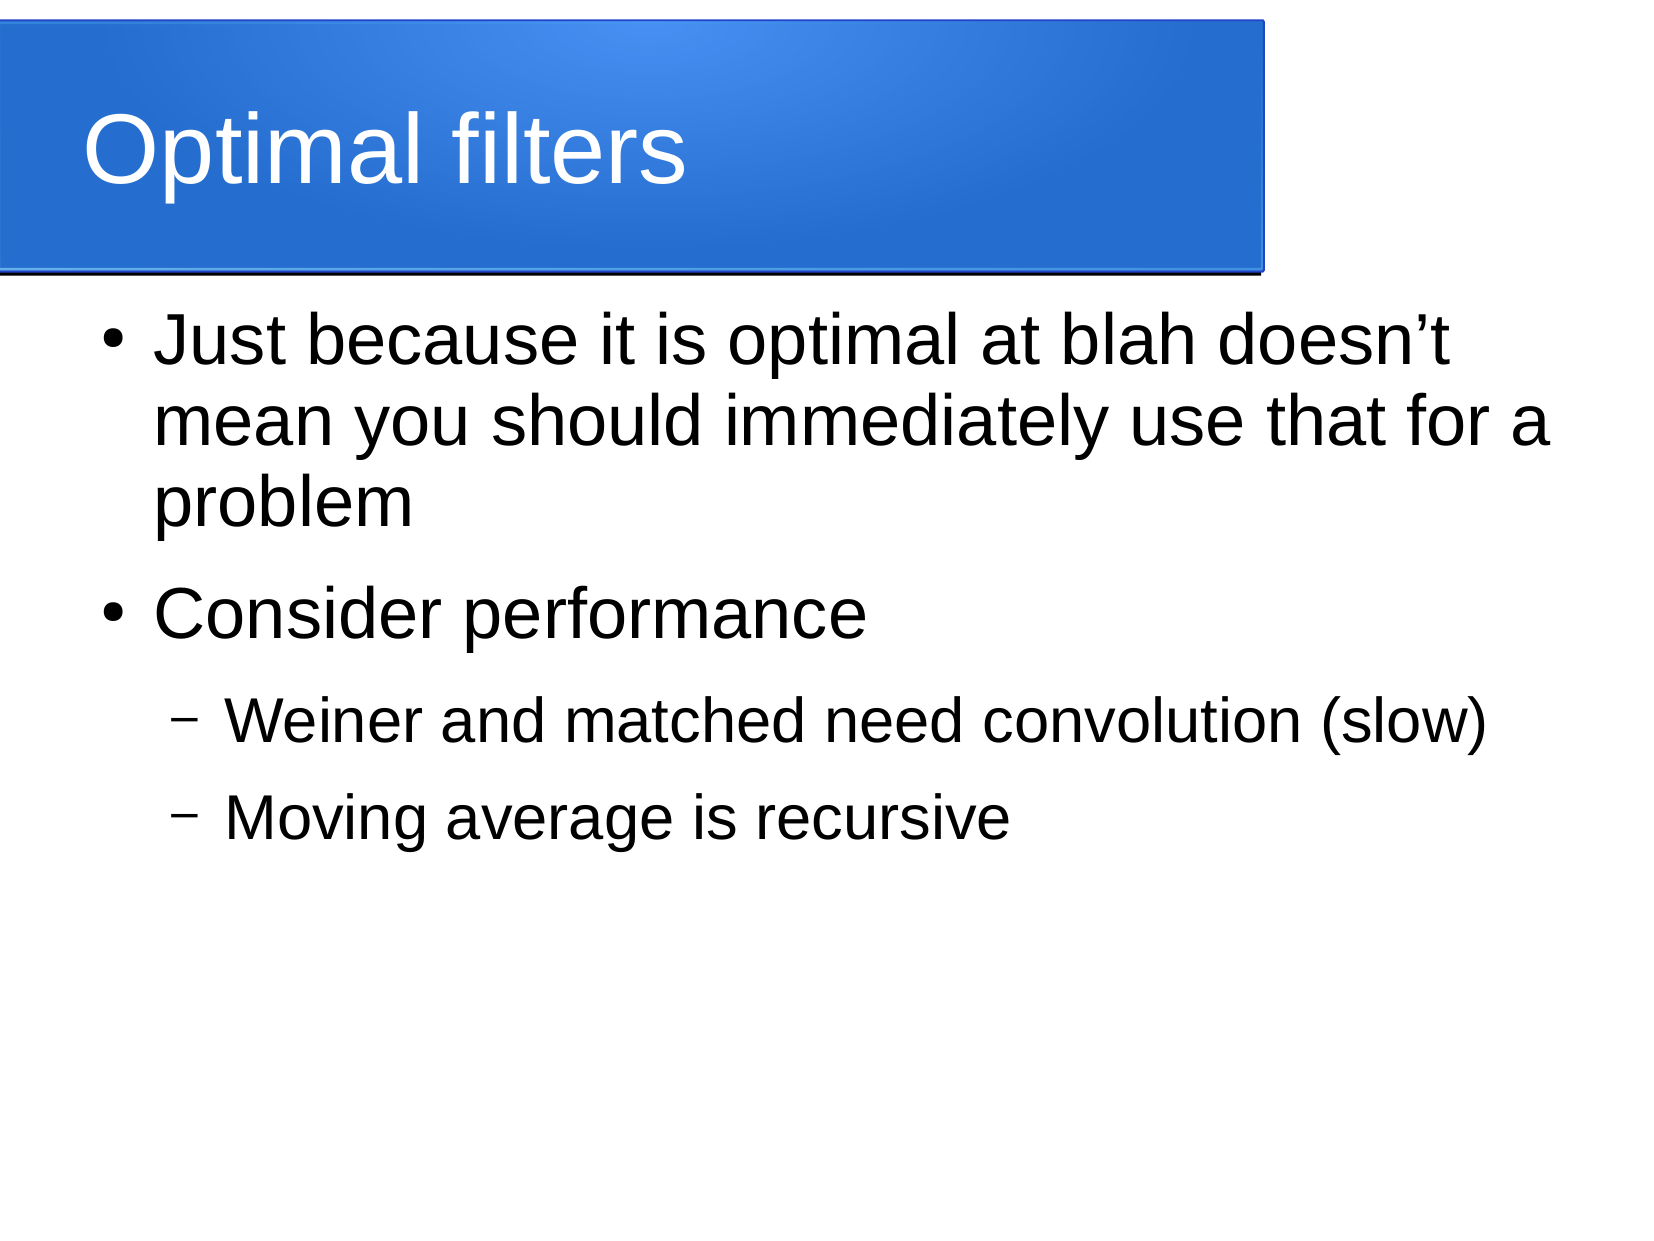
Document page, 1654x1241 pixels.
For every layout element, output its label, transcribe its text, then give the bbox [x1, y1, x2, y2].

list Just because it is optimal at blah doesn’t mean you should immediately use that for a problem Consider performance Weiner and matched need convolution (slow) Moving average is recursive [82, 299, 1571, 1019]
title Optimal filters [82, 47, 1235, 252]
